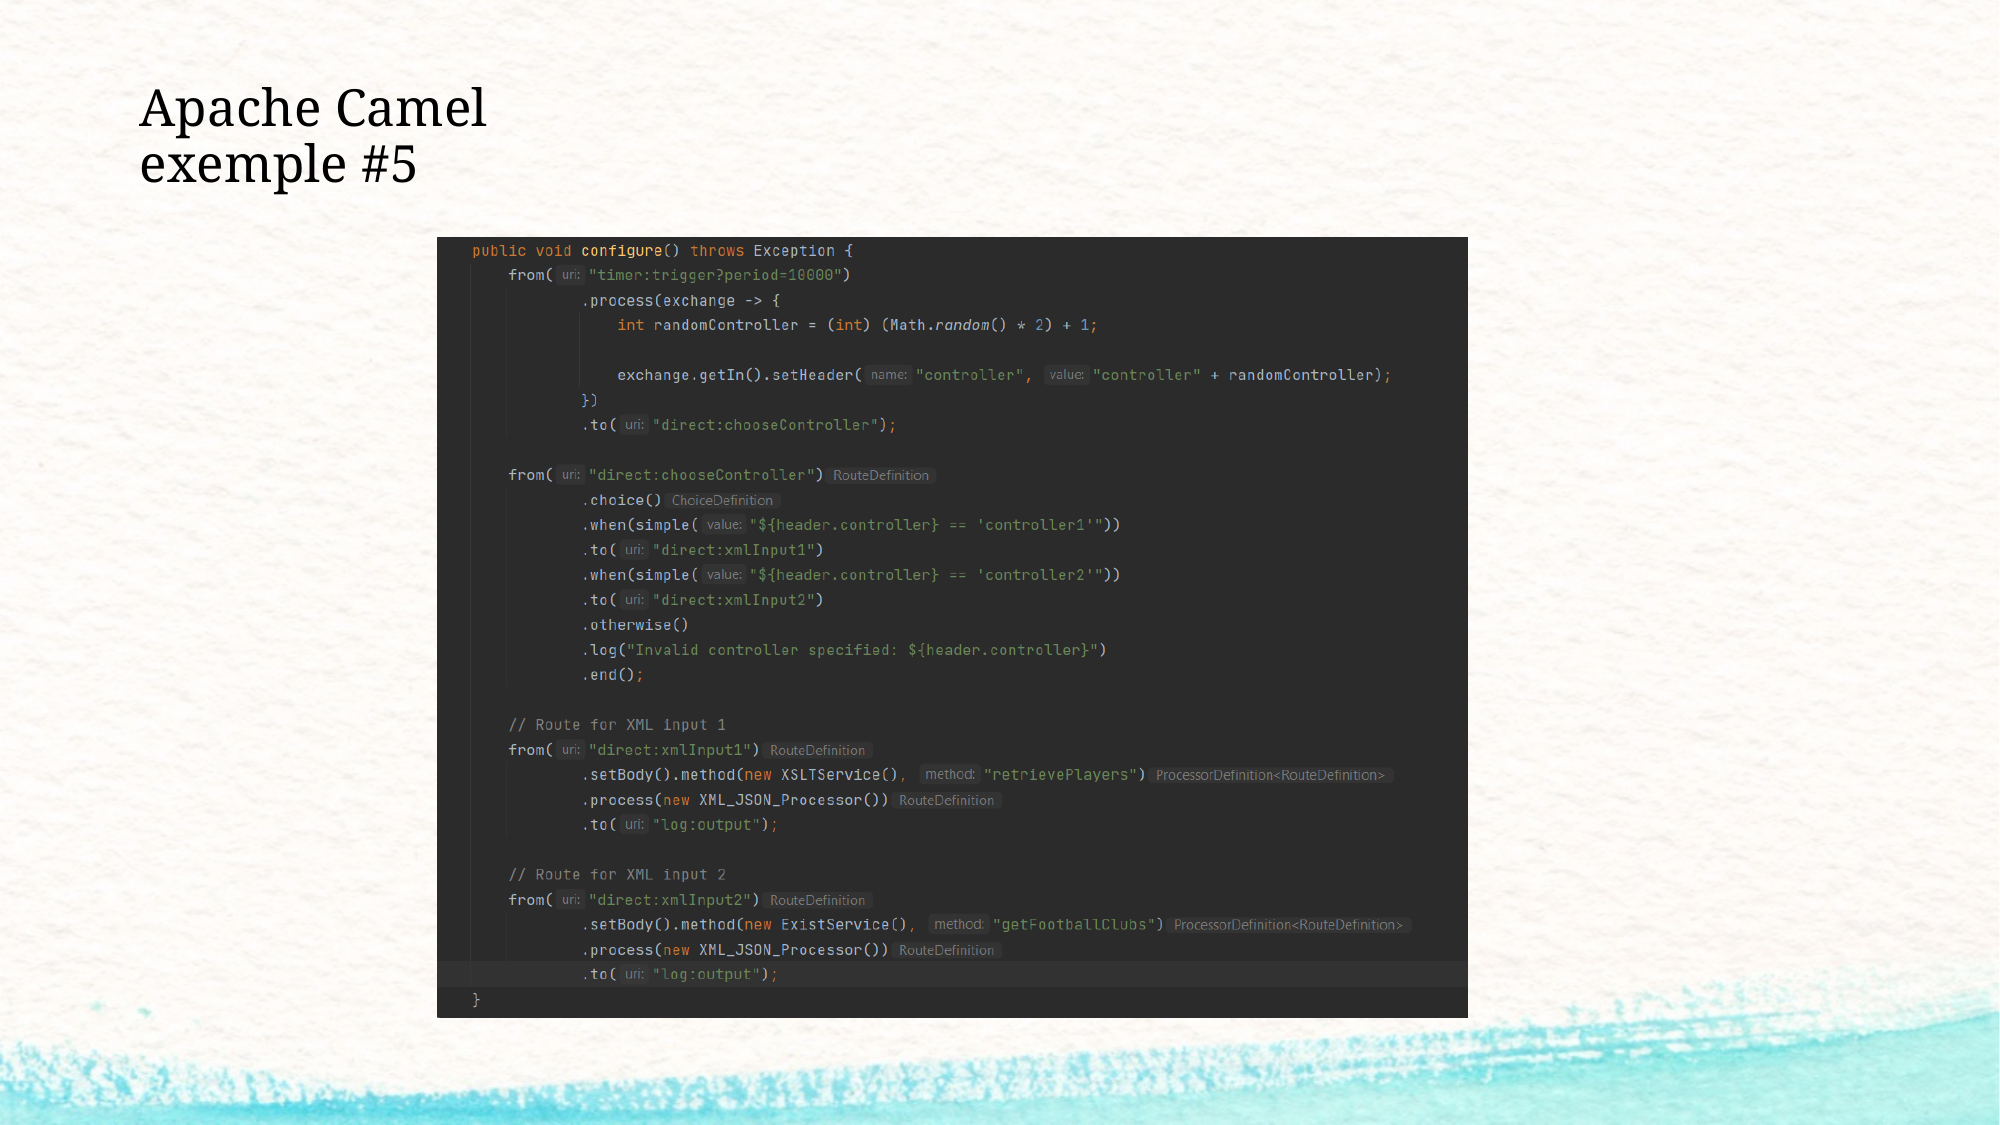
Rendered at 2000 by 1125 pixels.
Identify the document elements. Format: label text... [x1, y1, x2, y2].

title Apache Camel exemple #5 [124, 75, 1700, 263]
picture [0, 0, 2000, 1125]
